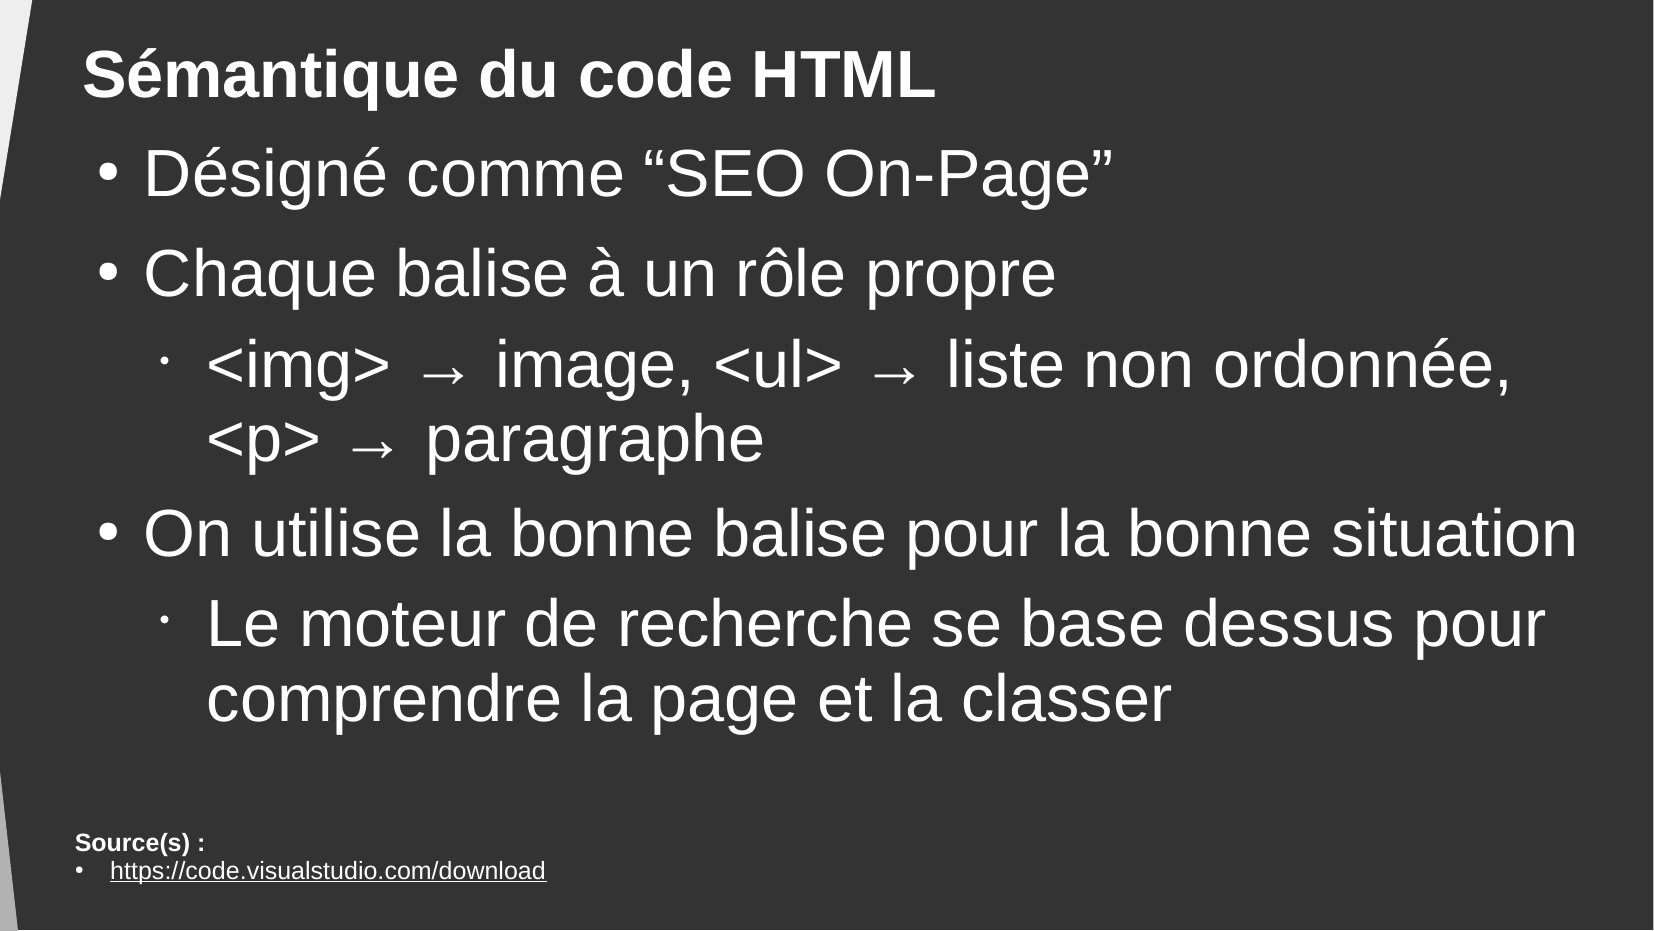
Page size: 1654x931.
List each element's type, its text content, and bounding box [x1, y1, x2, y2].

title Sémantique du code HTML [82, 36, 1571, 114]
text_box [0, 771, 19, 931]
text_box Source(s) : https://code.visualstudio.com/download [59, 821, 1546, 921]
text_box [0, 0, 33, 200]
list Désigné comme “SEO On-Page” Chaque balise à un rôle propre <img> → image, <ul> → liste non ordonnée, <p> → paragraphe On utilise la bonne balise pour la bonne situation Le moteur de recherche se base dessus pour comprendre la page et la classer [80, 135, 1630, 792]
